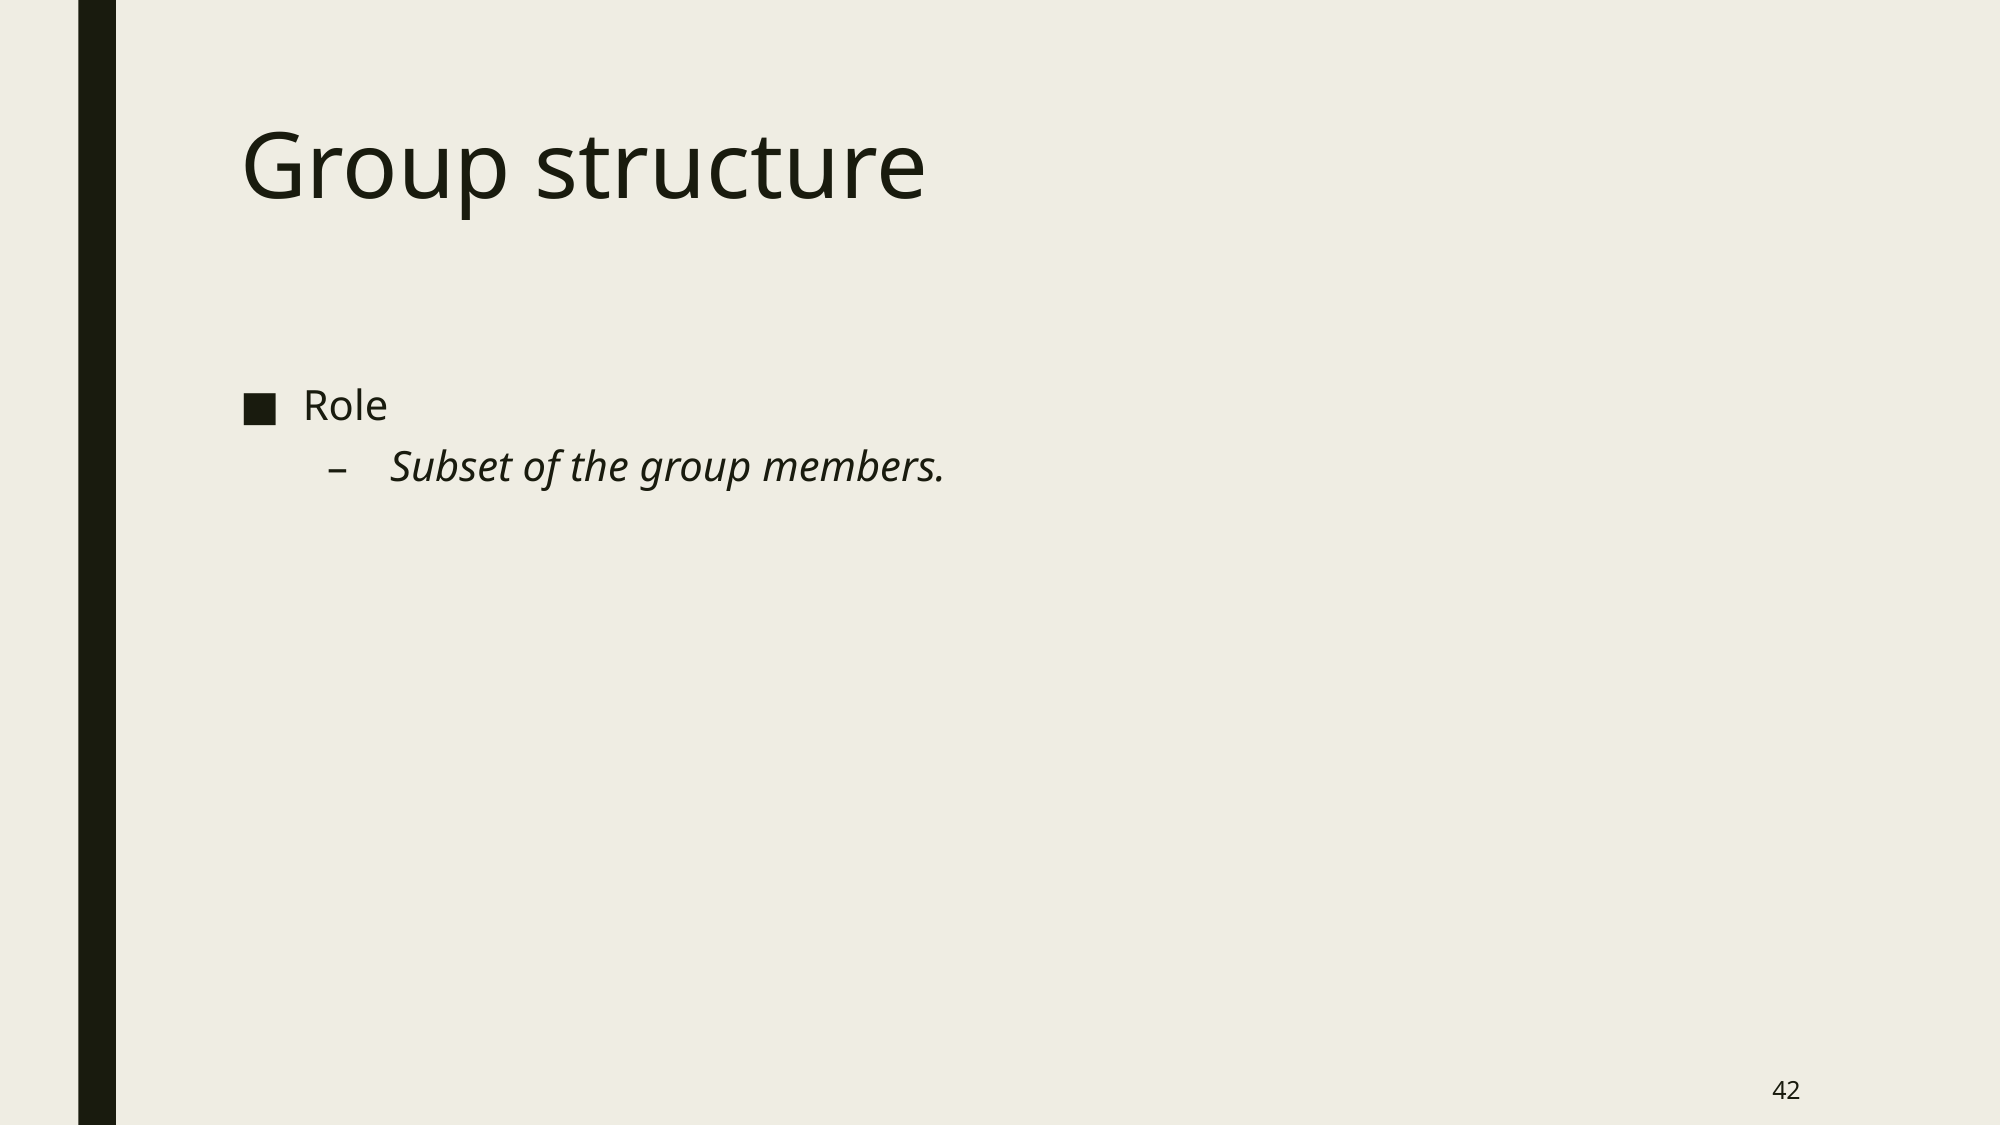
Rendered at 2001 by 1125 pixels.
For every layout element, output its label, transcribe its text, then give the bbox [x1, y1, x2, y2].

title Group structure [225, 112, 1800, 357]
slide_number <number> [1553, 1058, 1816, 1125]
list Role Subset of the group members. [225, 375, 1800, 963]
